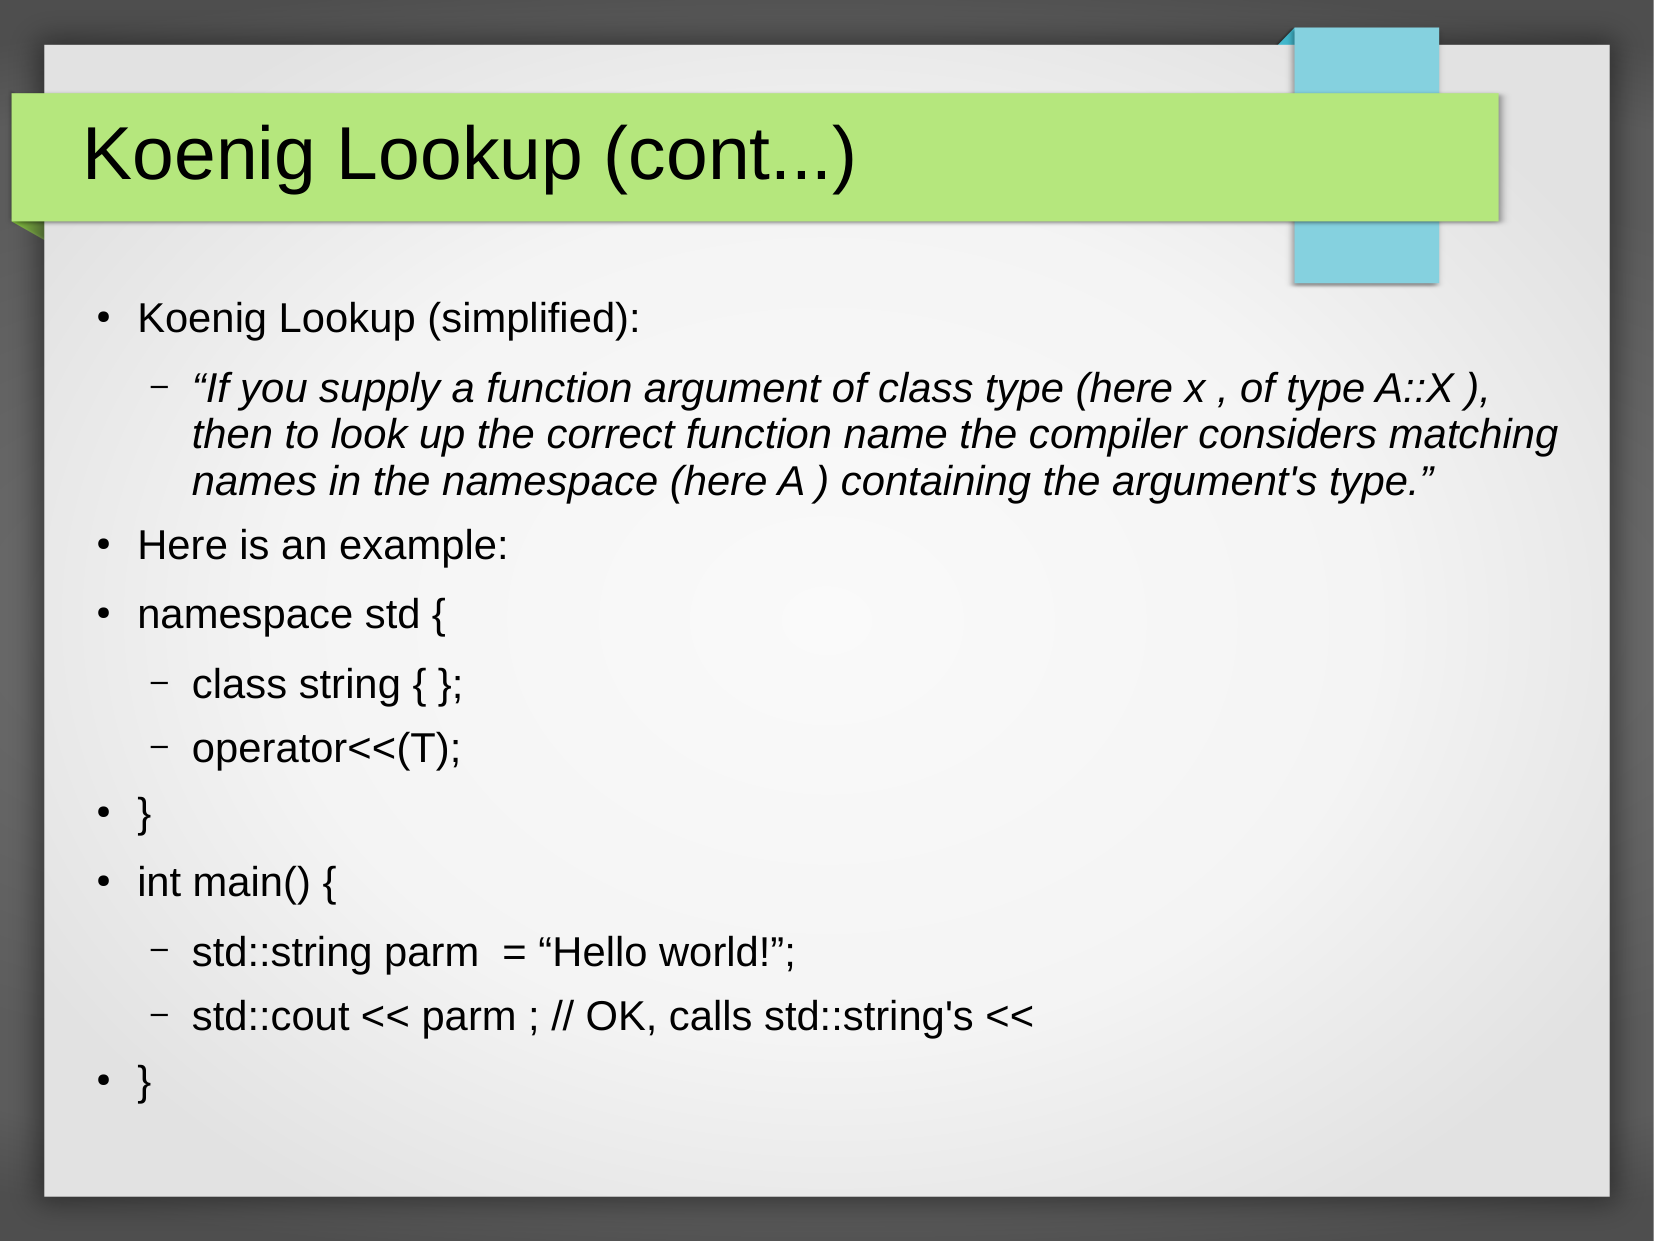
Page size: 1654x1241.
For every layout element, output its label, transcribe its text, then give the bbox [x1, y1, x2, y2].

picture [0, 0, 1654, 1241]
title Koenig Lookup (cont...) [82, 94, 1264, 213]
list Koenig Lookup (simplified): “If you supply a function argument of class type (here x , of type A::X ), then to look up the correct function name the compiler considers matching names in the namespace (here A ) containing the argument's type.” Here is an example: namespace std { class string { }; operator<<(T); } int main() { std::string parm = “Hello world!”; std::cout << parm ; // OK, calls std::string's << } [82, 295, 1571, 1130]
